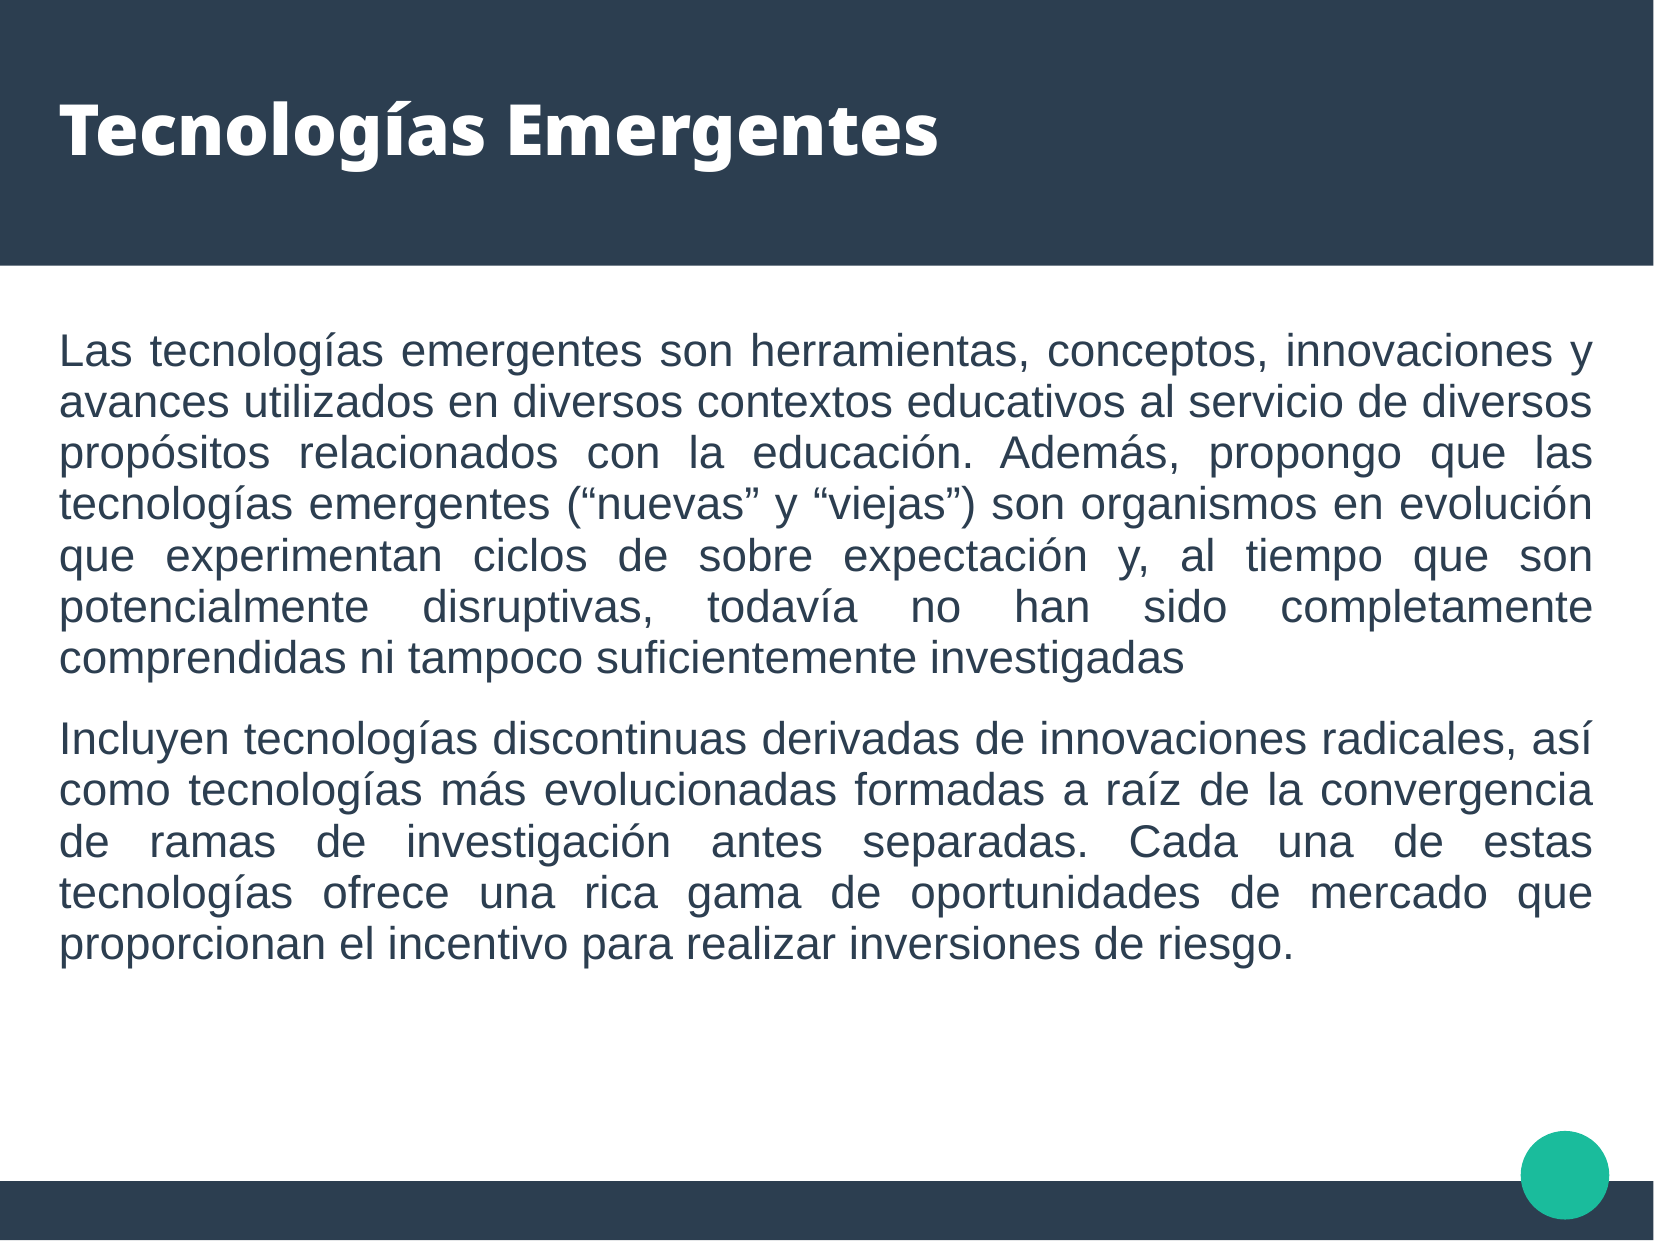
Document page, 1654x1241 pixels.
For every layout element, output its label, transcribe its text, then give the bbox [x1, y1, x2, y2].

list Las tecnologías emergentes son herramientas, conceptos, innovaciones y avances utilizados en diversos contextos educativos al servicio de diversos propósitos relacionados con la educación. Además, propongo que las tecnologías emergentes (“nuevas” y “viejas”) son organismos en evolución que experimentan ciclos de sobre expectación y, al tiempo que son potencialmente disruptivas, todavía no han sido completamente comprendidas ni tampoco suficientemente investigadas Incluyen tecnologías discontinuas derivadas de innovaciones radicales, así como tecnologías más evolucionadas formadas a raíz de la convergencia de ramas de investigación antes separadas. Cada una de estas tecnologías ofrece una rica gama de oportunidades de mercado que proporcionan el incentivo para realizar inversiones de riesgo. [59, 324, 1595, 1152]
title Tecnologías Emergentes [59, 49, 1595, 207]
